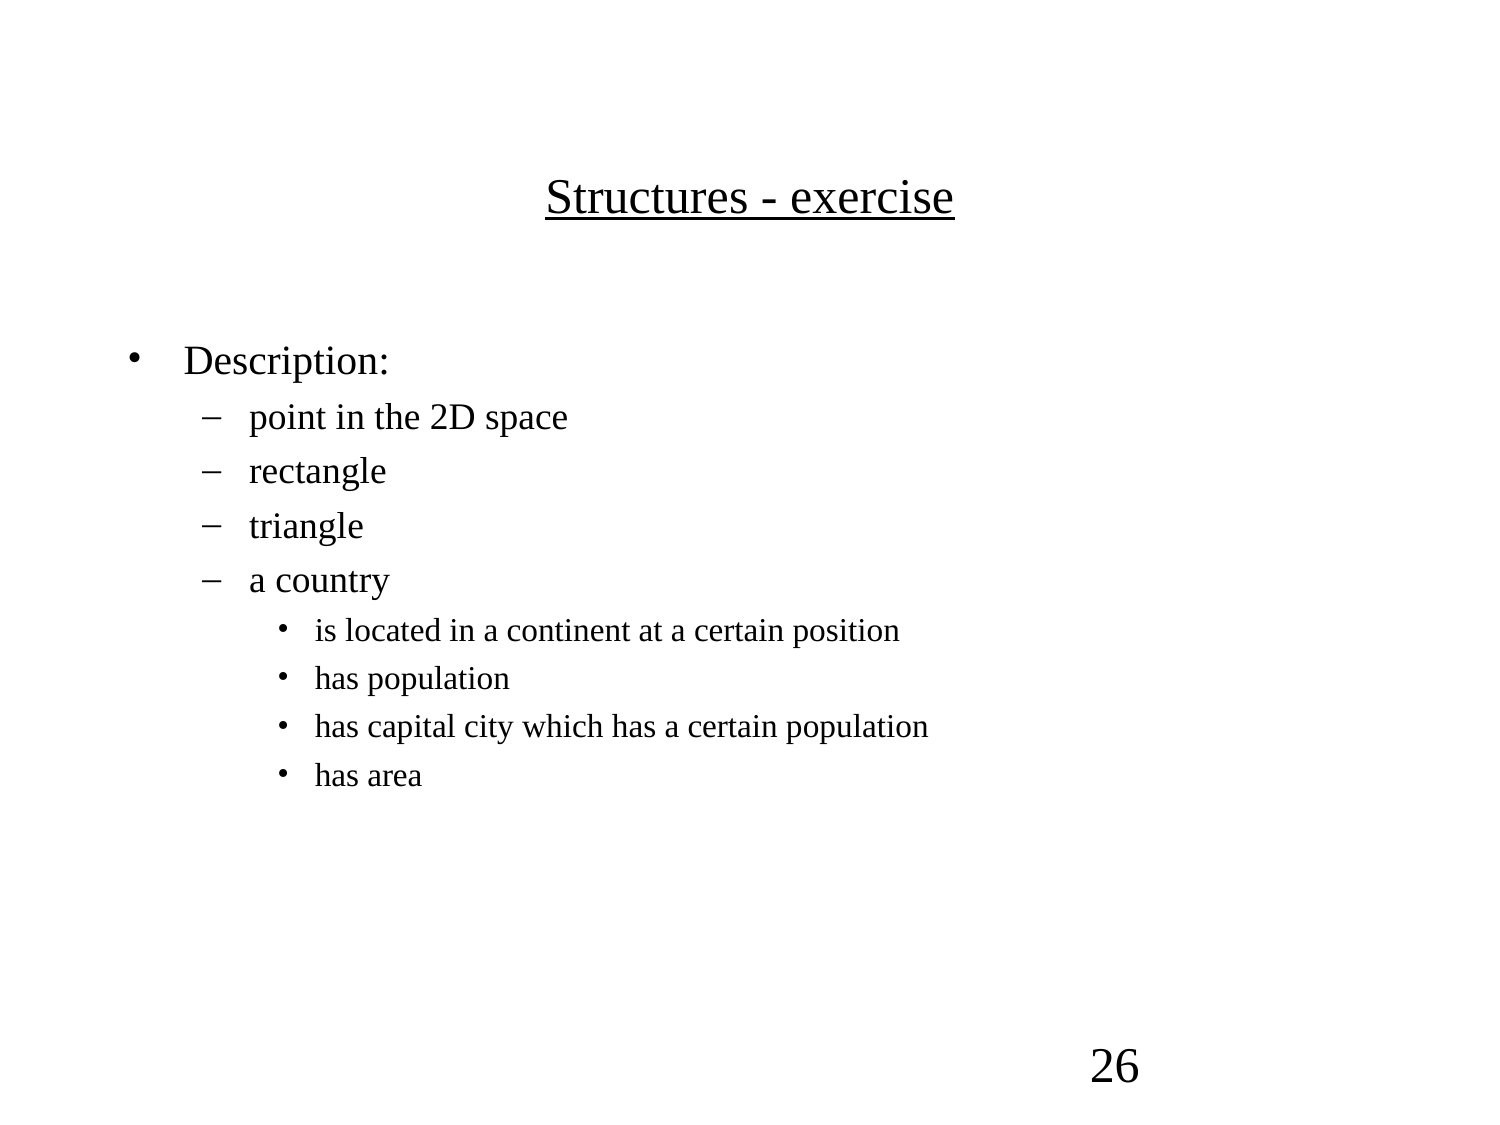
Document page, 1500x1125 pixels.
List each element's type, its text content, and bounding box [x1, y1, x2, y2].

title Structures - exercise [112, 99, 1388, 288]
list Description: point in the 2D space rectangle triangle a country is located in a continent at a certain position has population has capital city which has a certain population has area [112, 324, 1388, 1000]
